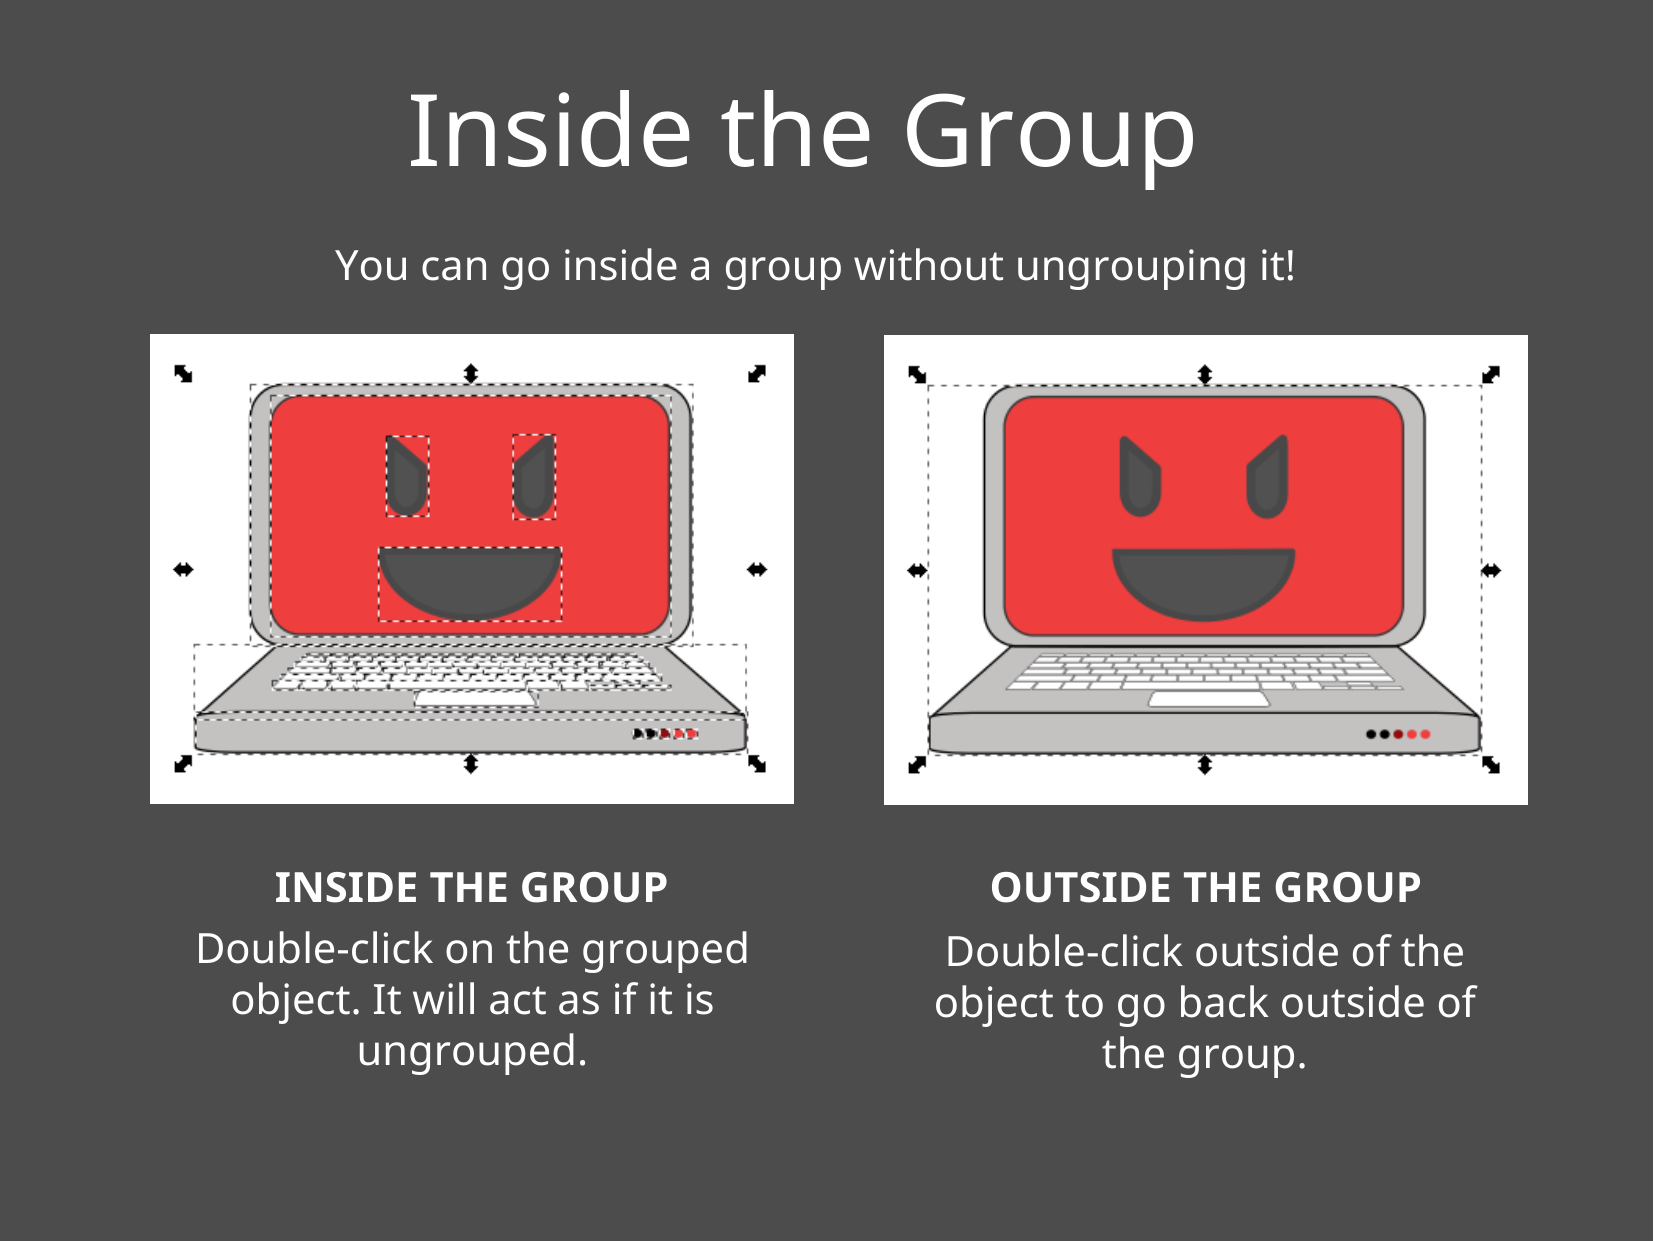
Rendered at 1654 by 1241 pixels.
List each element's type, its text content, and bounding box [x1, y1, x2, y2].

title Inside the Group [53, 6, 1554, 269]
title Double-click on the grouped object. It will act as if it is ungrouped. [191, 904, 754, 1094]
title OUTSIDE THE GROUP [905, 846, 1506, 928]
title Double-click outside of the object to go back outside of the group. [923, 892, 1487, 1112]
picture [884, 335, 1528, 805]
title INSIDE THE GROUP [171, 846, 772, 928]
picture [150, 334, 794, 804]
title You can go inside a group without ungrouping it! [132, 191, 1521, 340]
